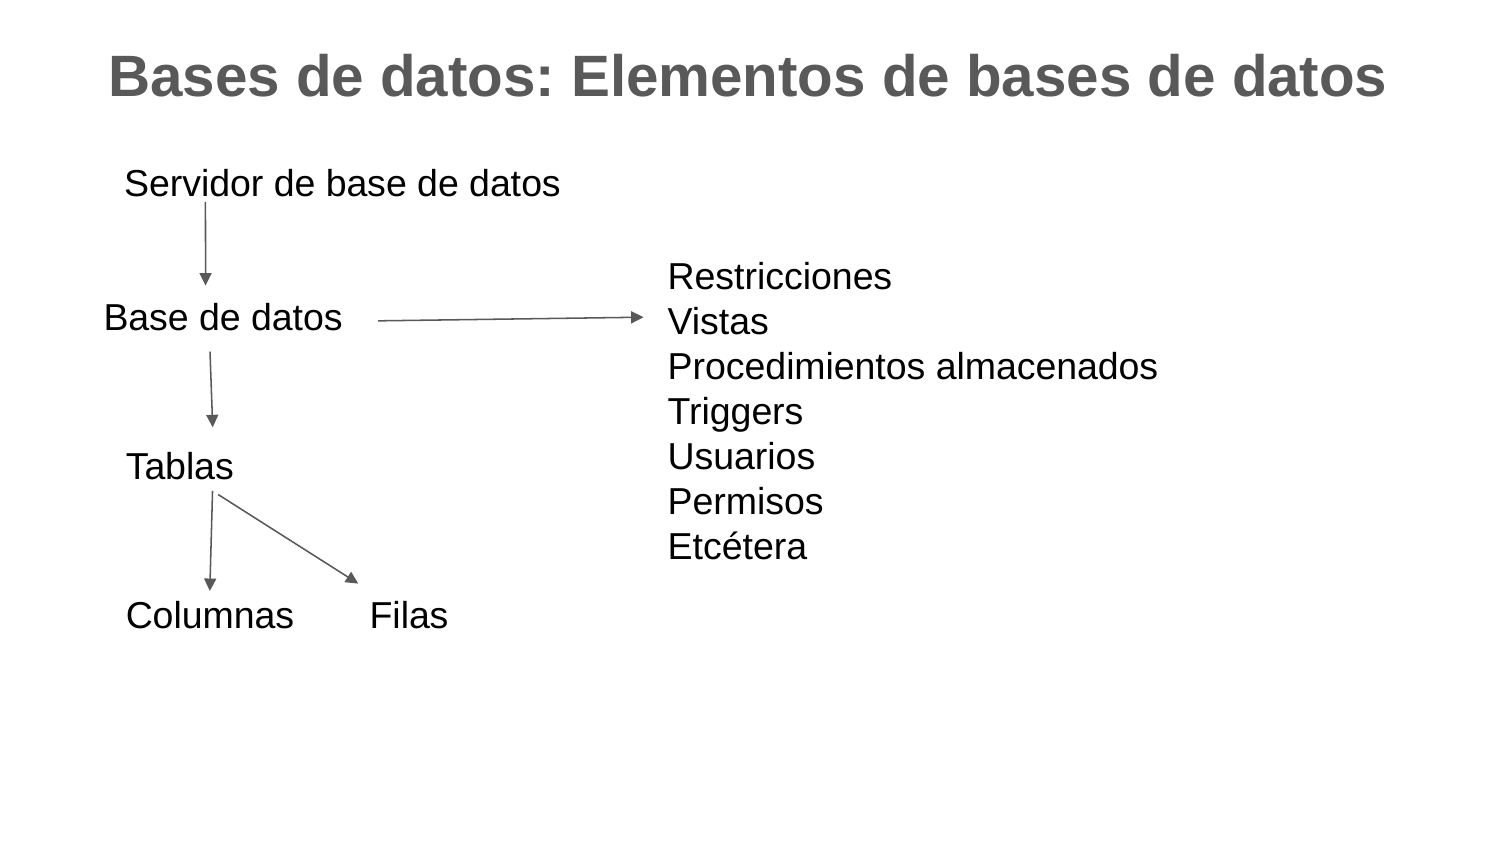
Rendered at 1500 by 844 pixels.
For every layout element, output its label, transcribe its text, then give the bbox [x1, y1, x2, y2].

text_box Columnas [157, 610, 168, 626]
text_box Restricciones Vistas Procedimientos almacenados Triggers Usuarios Permisos Etcétera [652, 237, 1335, 591]
text_box Tablas [110, 427, 315, 491]
text_box Columnas [239, 610, 248, 628]
text_box Columnas [110, 576, 354, 628]
text_box Filas [354, 576, 524, 699]
subtitle Bases de datos: Elementos de bases de datos [30, 23, 1467, 154]
text_box Servidor de base de datos [109, 143, 633, 224]
text_box Base de datos [88, 278, 417, 342]
